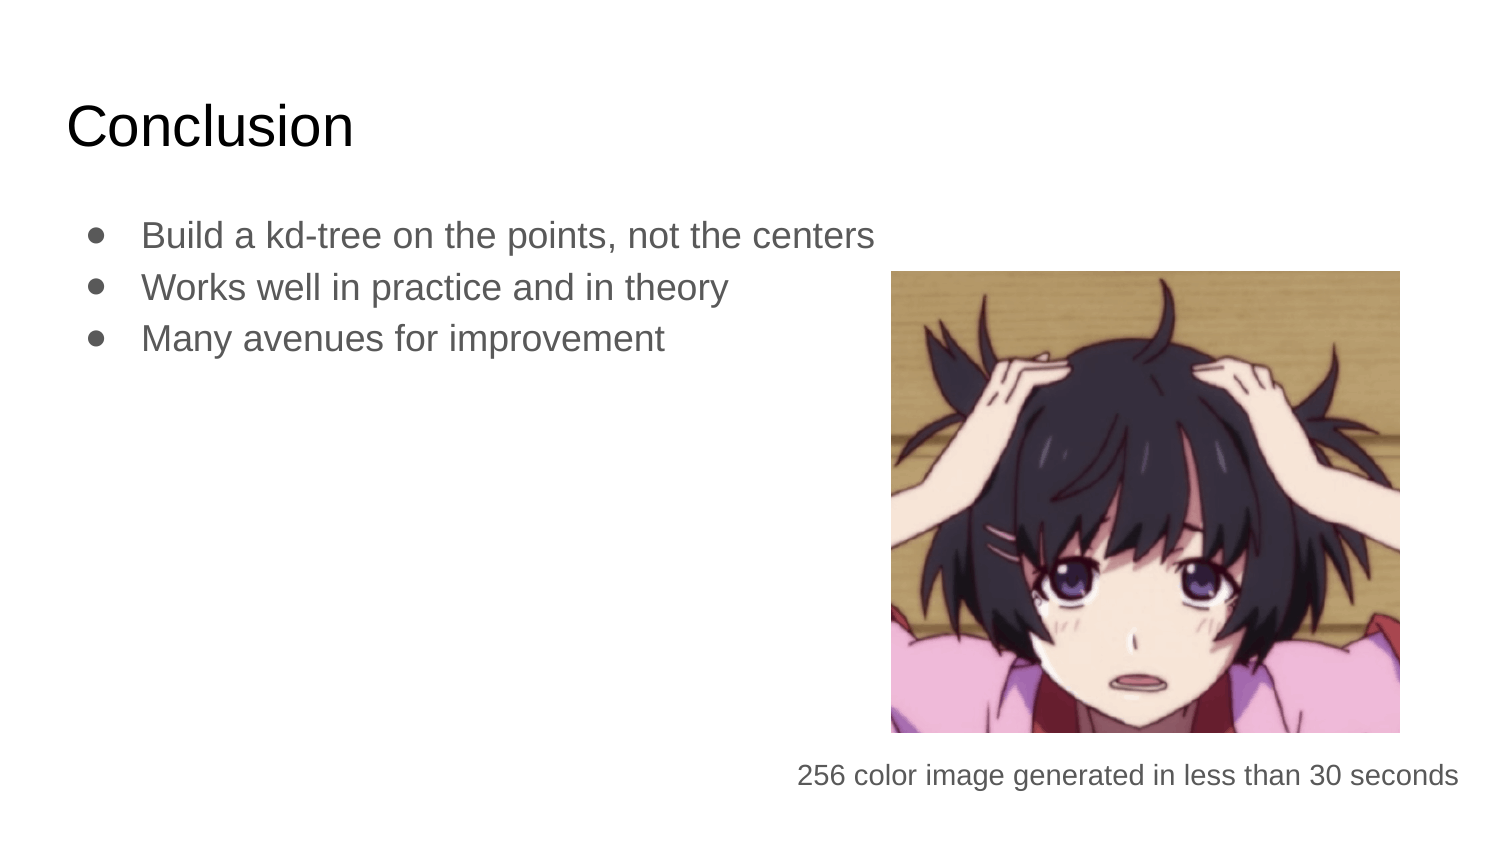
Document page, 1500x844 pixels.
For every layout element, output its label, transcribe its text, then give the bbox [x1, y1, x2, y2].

text_box 256 color image generated in less than 30 seconds [782, 741, 1500, 807]
picture [891, 271, 1400, 733]
list Build a kd-tree on the points, not the centers Works well in practice and in theory Many avenues for improvement [51, 189, 1449, 750]
title Conclusion [51, 72, 1449, 167]
